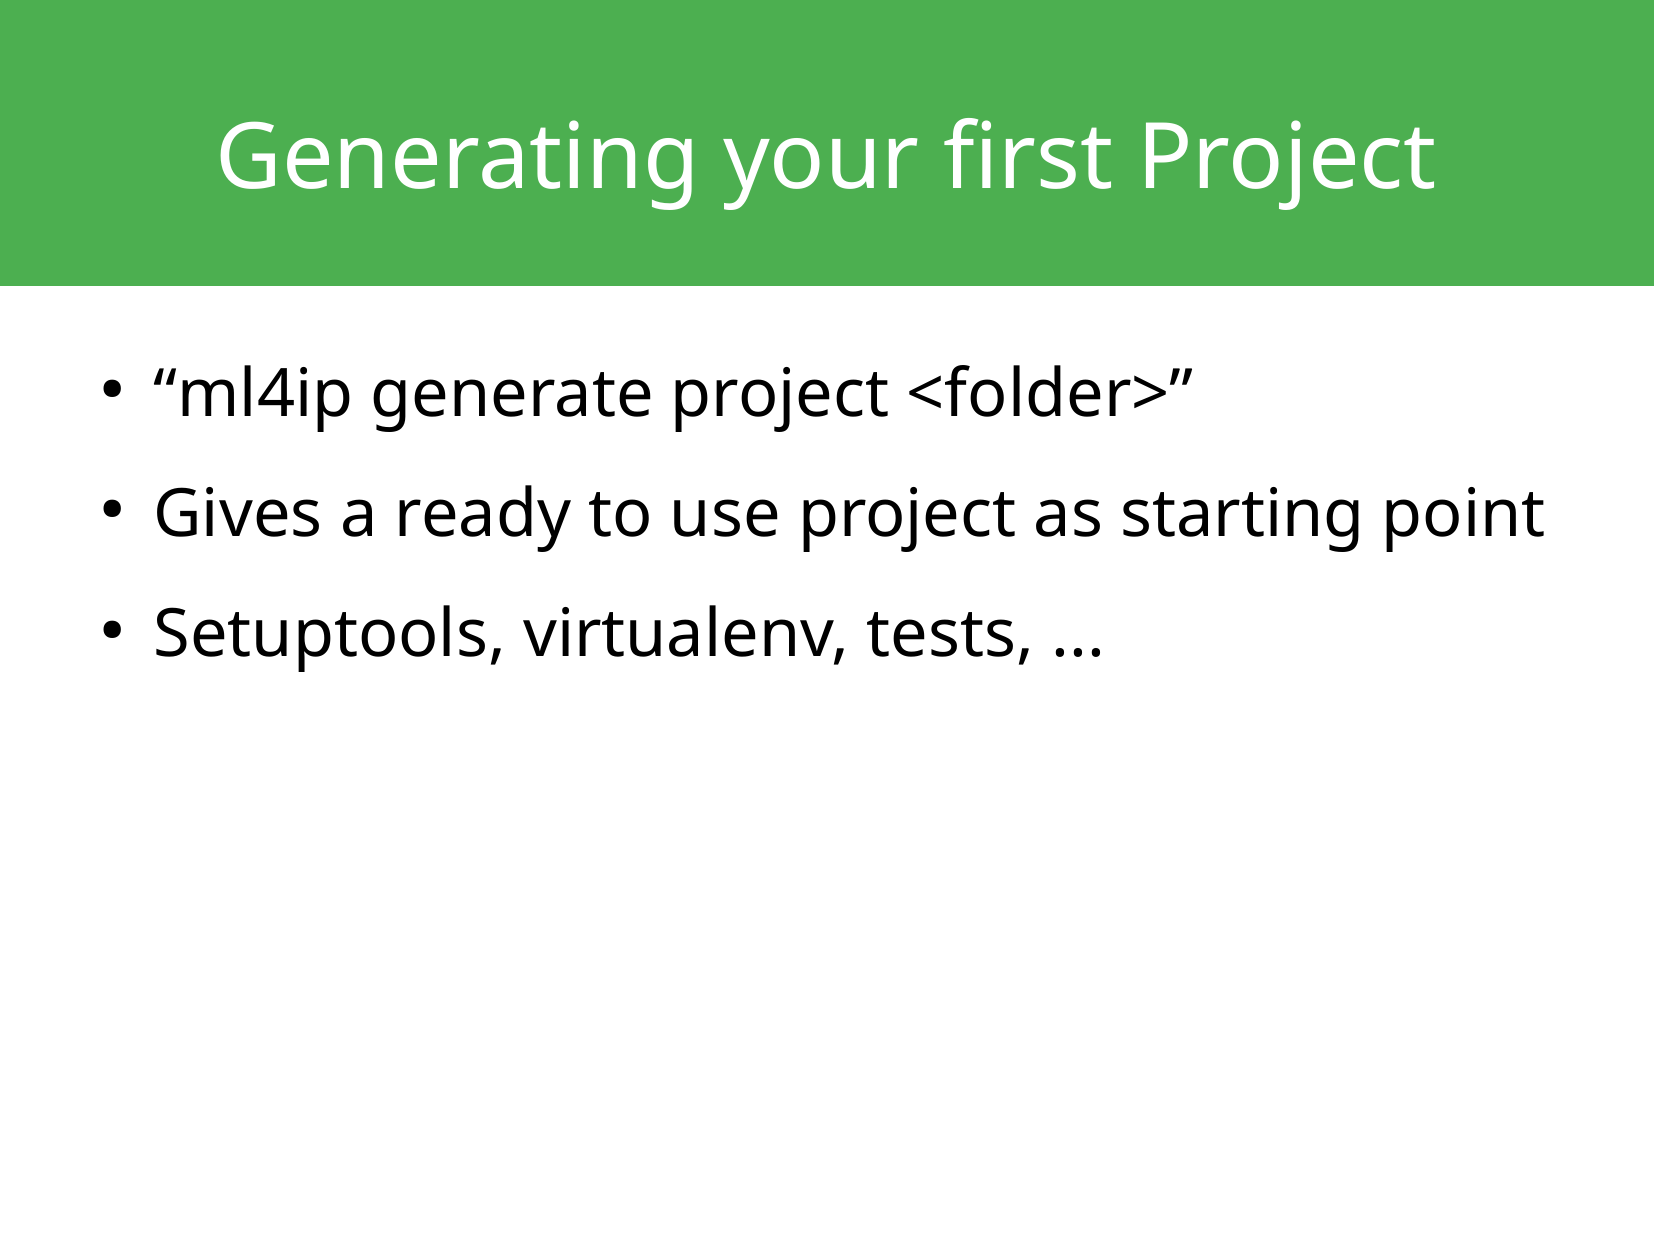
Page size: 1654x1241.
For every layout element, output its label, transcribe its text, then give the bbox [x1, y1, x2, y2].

list “ml4ip generate project <folder>” Gives a ready to use project as starting point Setuptools, virtualenv, tests, ... [82, 345, 1571, 1201]
title Generating your first Project [82, 49, 1571, 257]
